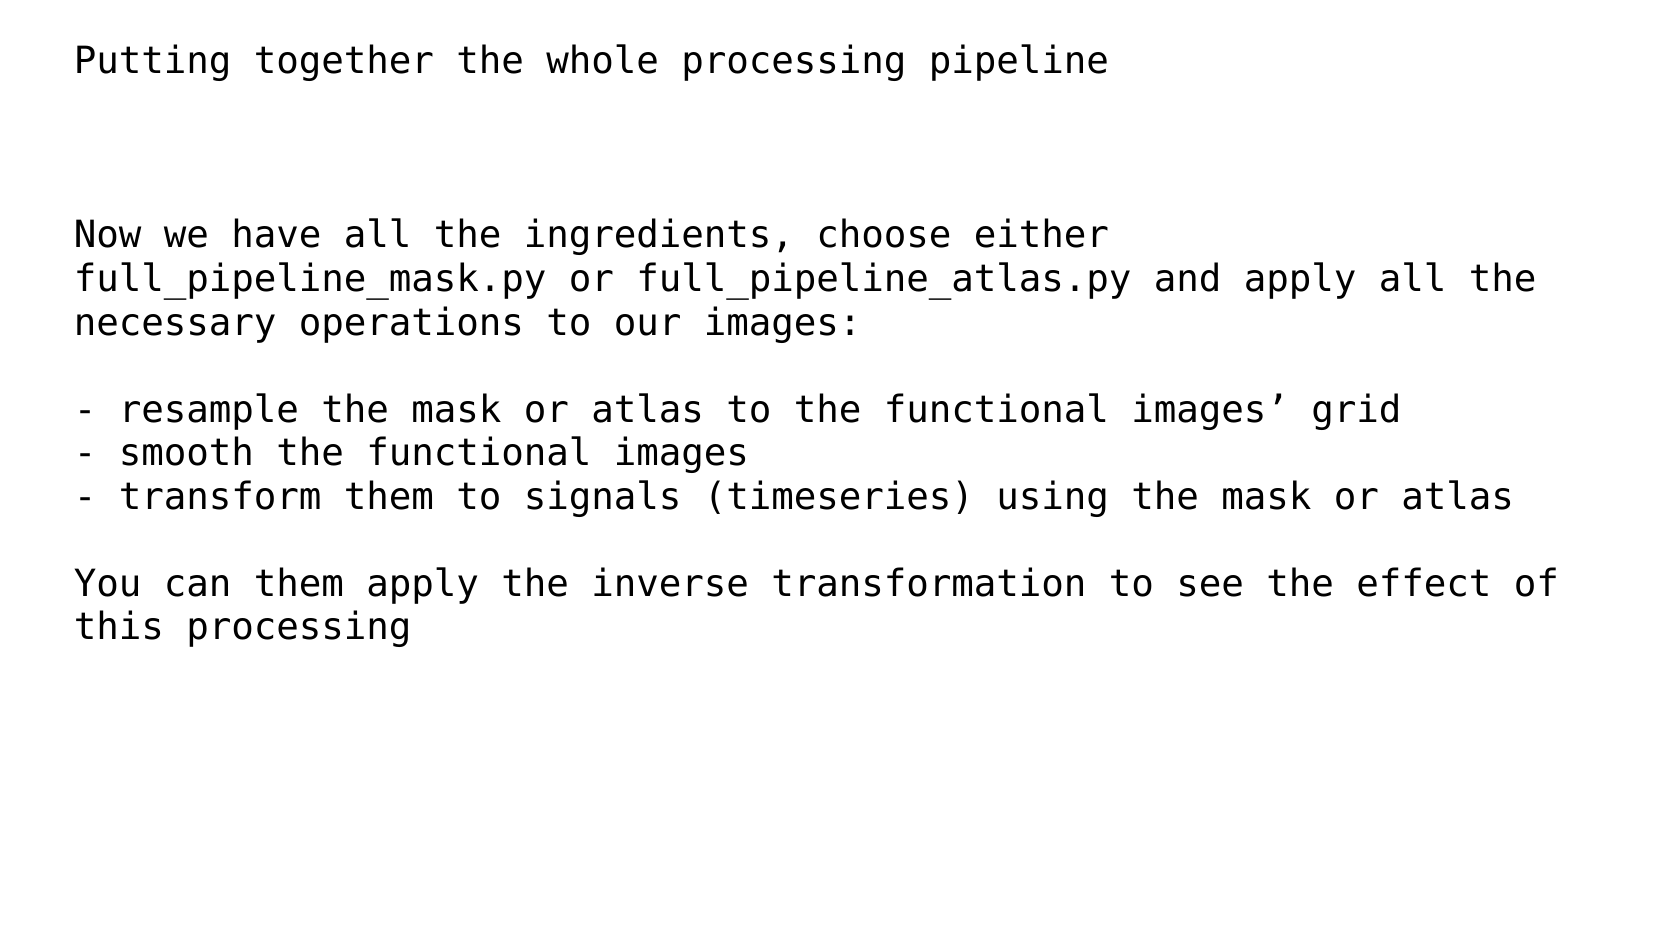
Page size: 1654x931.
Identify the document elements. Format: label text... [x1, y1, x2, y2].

text_box Putting together the whole processing pipeline Now we have all the ingredients, choose either full_pipeline_mask.py or full_pipeline_atlas.py and apply all the necessary operations to our images: - resample the mask or atlas to the functional images’ grid - smooth the functional images - transform them to signals (timeseries) using the mask or atlas You can them apply the inverse transformation to see the effect of this processing [59, 31, 1595, 743]
